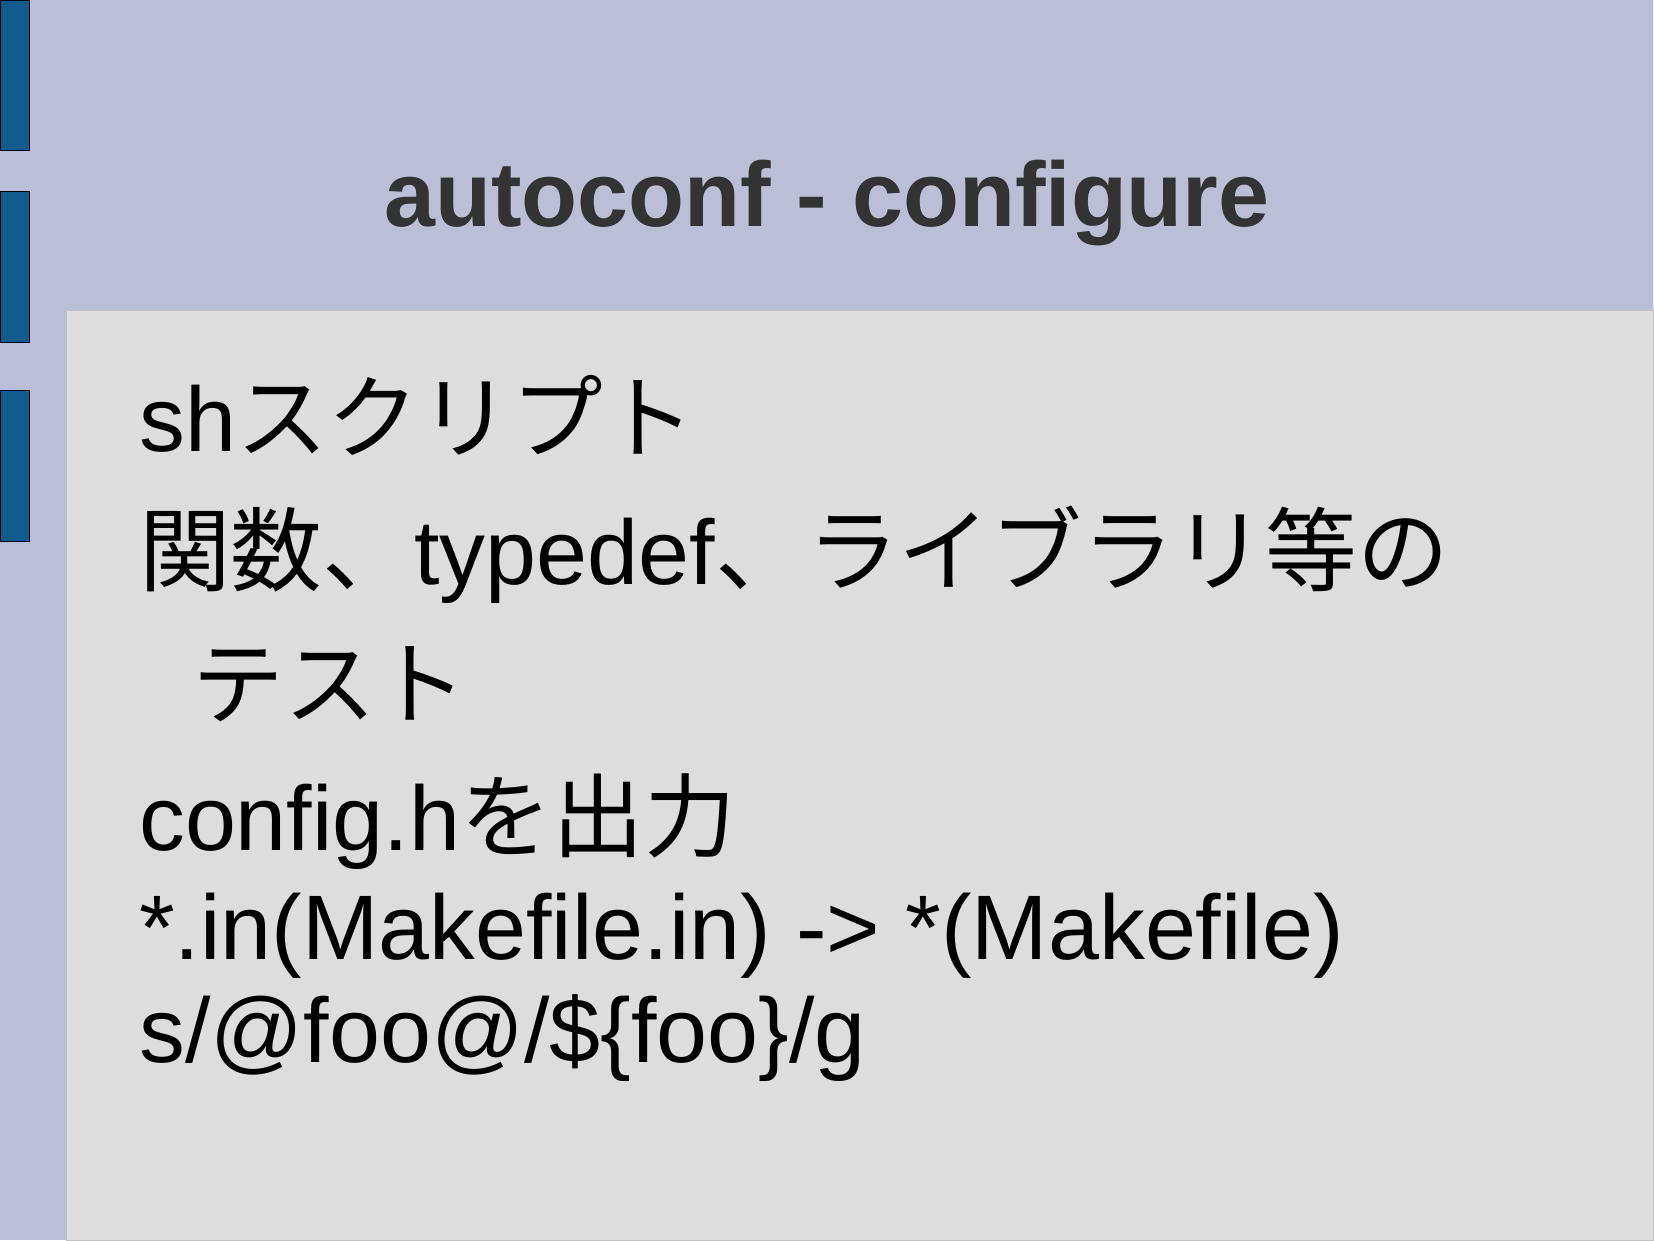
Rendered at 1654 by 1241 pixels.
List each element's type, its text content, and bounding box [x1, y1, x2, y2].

list shスクリプト 関数、typedef、ライブラリ等のテスト config.hを出力 *.in(Makefile.in) -> *(Makefile) s/@foo@/${foo}/g [121, 344, 1534, 1127]
title autoconf - configure [121, 91, 1534, 299]
